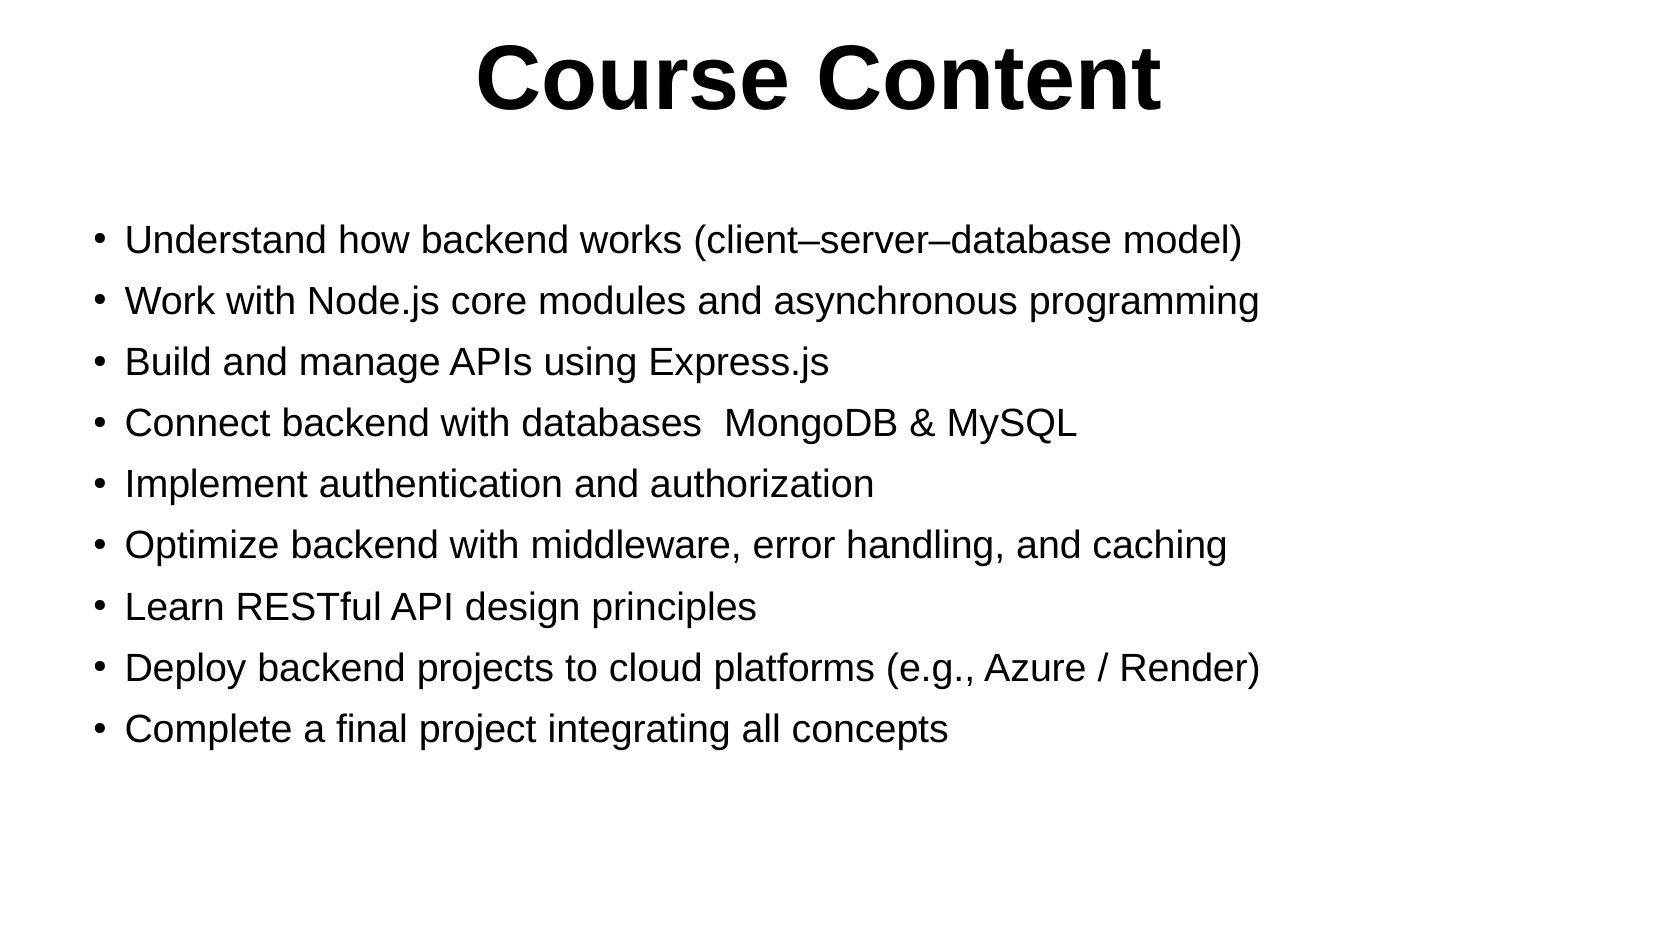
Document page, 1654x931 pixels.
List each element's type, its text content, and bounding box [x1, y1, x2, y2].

title Course Content [75, 0, 1564, 156]
list Understand how backend works (client–server–database model) Work with Node.js core modules and asynchronous programming Build and manage APIs using Express.js Connect backend with databases MongoDB & MySQL Implement authentication and authorization Optimize backend with middleware, error handling, and caching Learn RESTful API design principles Deploy backend projects to cloud platforms (e.g., Azure / Render) Complete a final project integrating all concepts [82, 217, 1571, 758]
